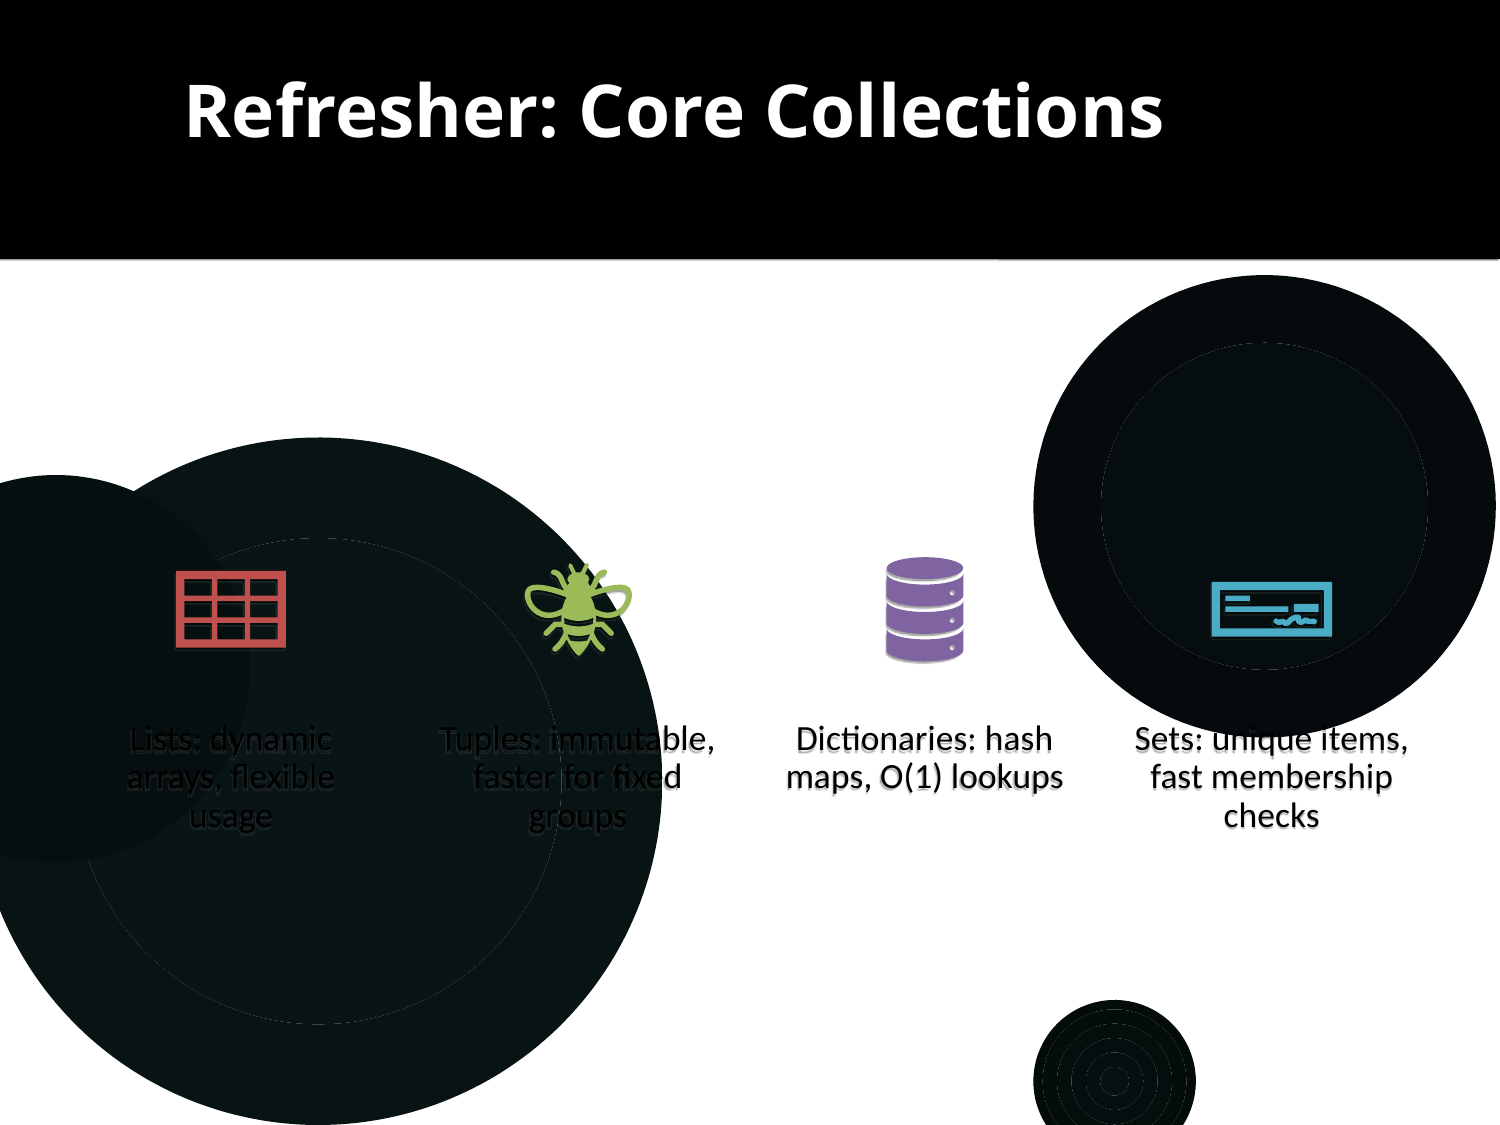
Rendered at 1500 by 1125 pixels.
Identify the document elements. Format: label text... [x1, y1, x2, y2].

text_box Dictionaries: hash maps, O(1) lookups [777, 720, 1073, 839]
title Refresher: Core Collections [168, 57, 1405, 202]
text_box Lists: dynamic arrays, flexible usage [83, 720, 379, 839]
text_box Sets: unique items, fast membership checks [1124, 720, 1420, 839]
text_box [858, 543, 991, 676]
text_box [1205, 543, 1338, 676]
text_box Tuples: immutable, faster for fixed groups [430, 720, 726, 839]
text_box [165, 543, 298, 676]
text_box [512, 543, 644, 676]
text_box [0, 0, 1500, 259]
